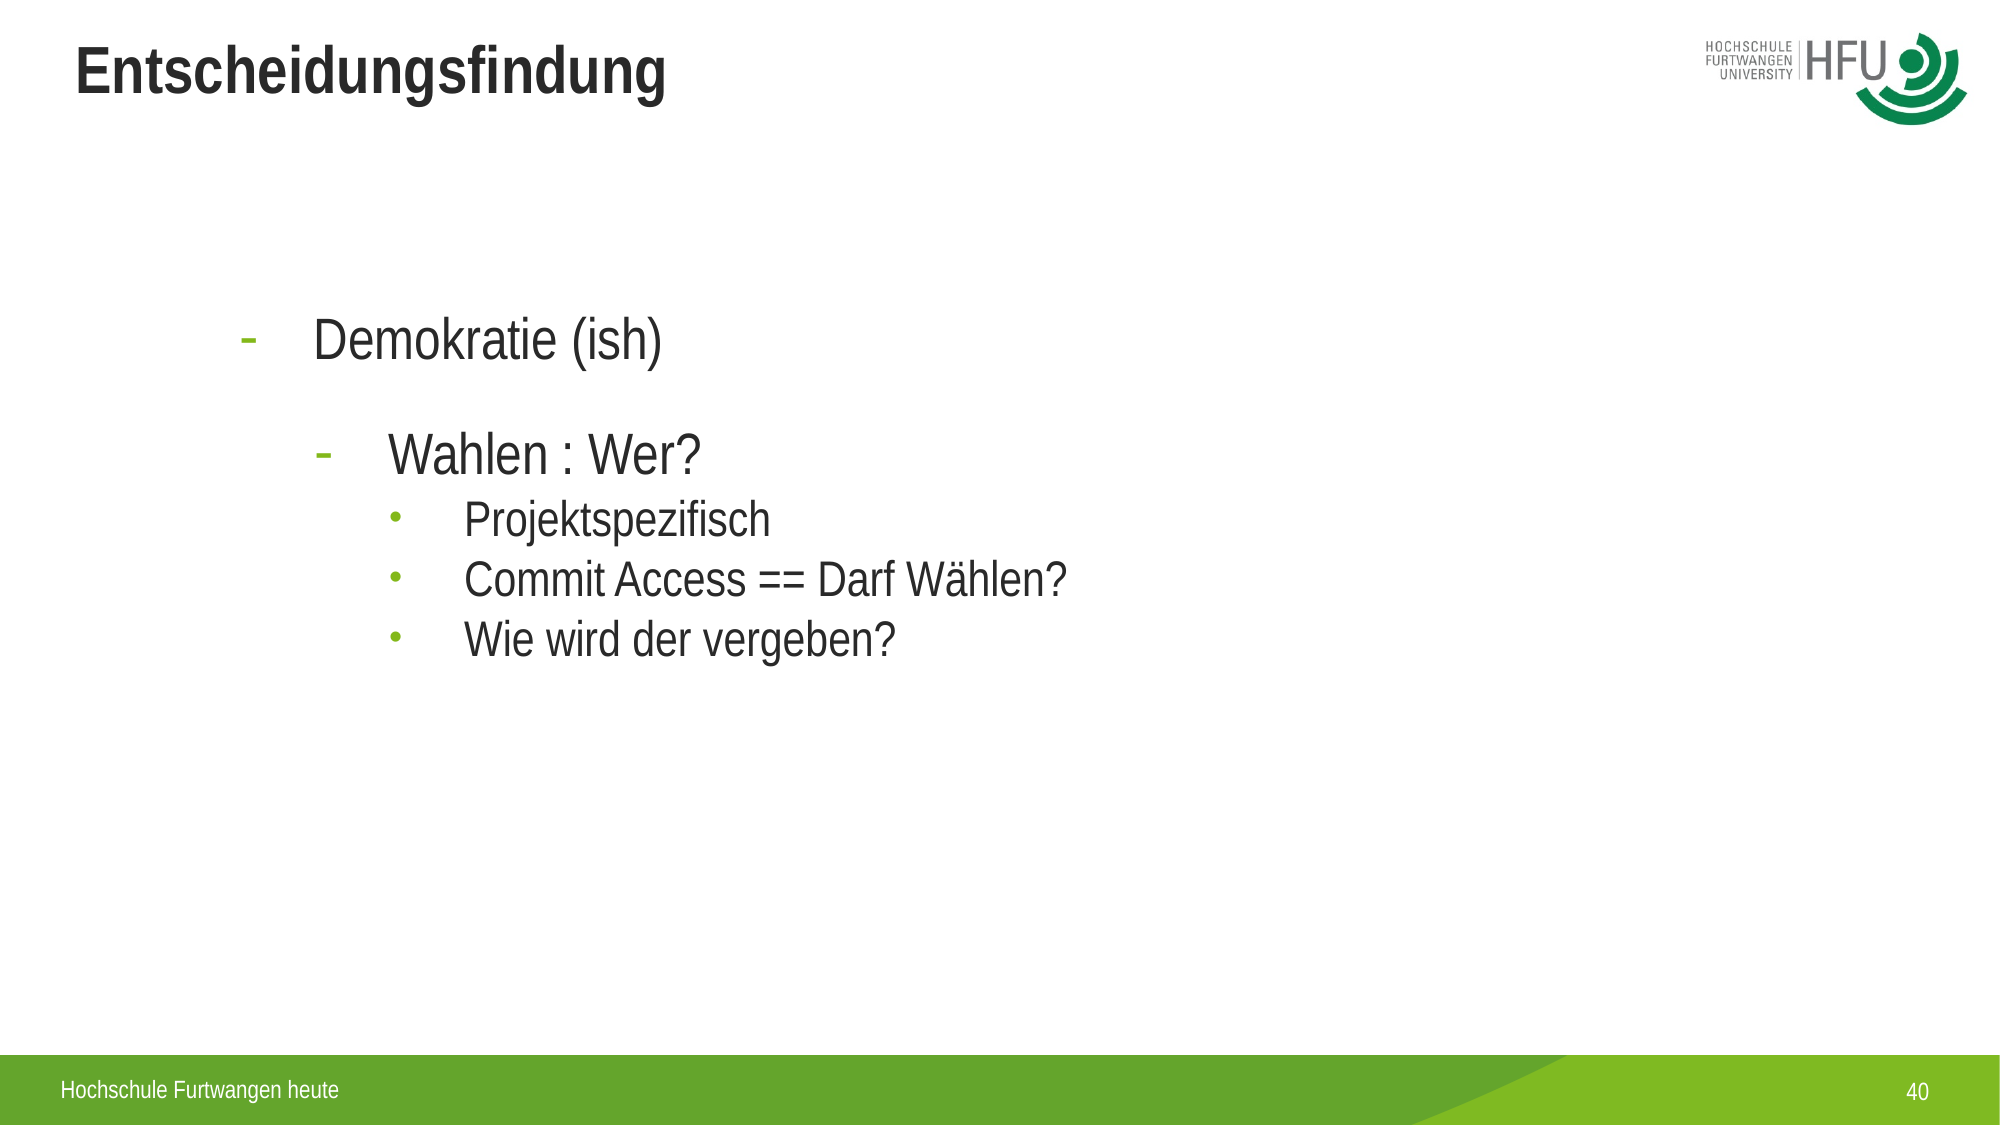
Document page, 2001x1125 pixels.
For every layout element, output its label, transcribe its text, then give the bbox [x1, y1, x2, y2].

text_box Demokratie (ish) Wahlen : Wer? Projektspezifisch Commit Access == Darf Wählen? Wie wird der vergeben? [149, 248, 1640, 830]
picture [1689, 19, 1981, 137]
text_box Entscheidungsfindung [60, 28, 1591, 102]
text_box <number> [1672, 1057, 1945, 1124]
picture [0, 1055, 2000, 1125]
text_box Hochschule Furtwangen heute [60, 1058, 985, 1119]
